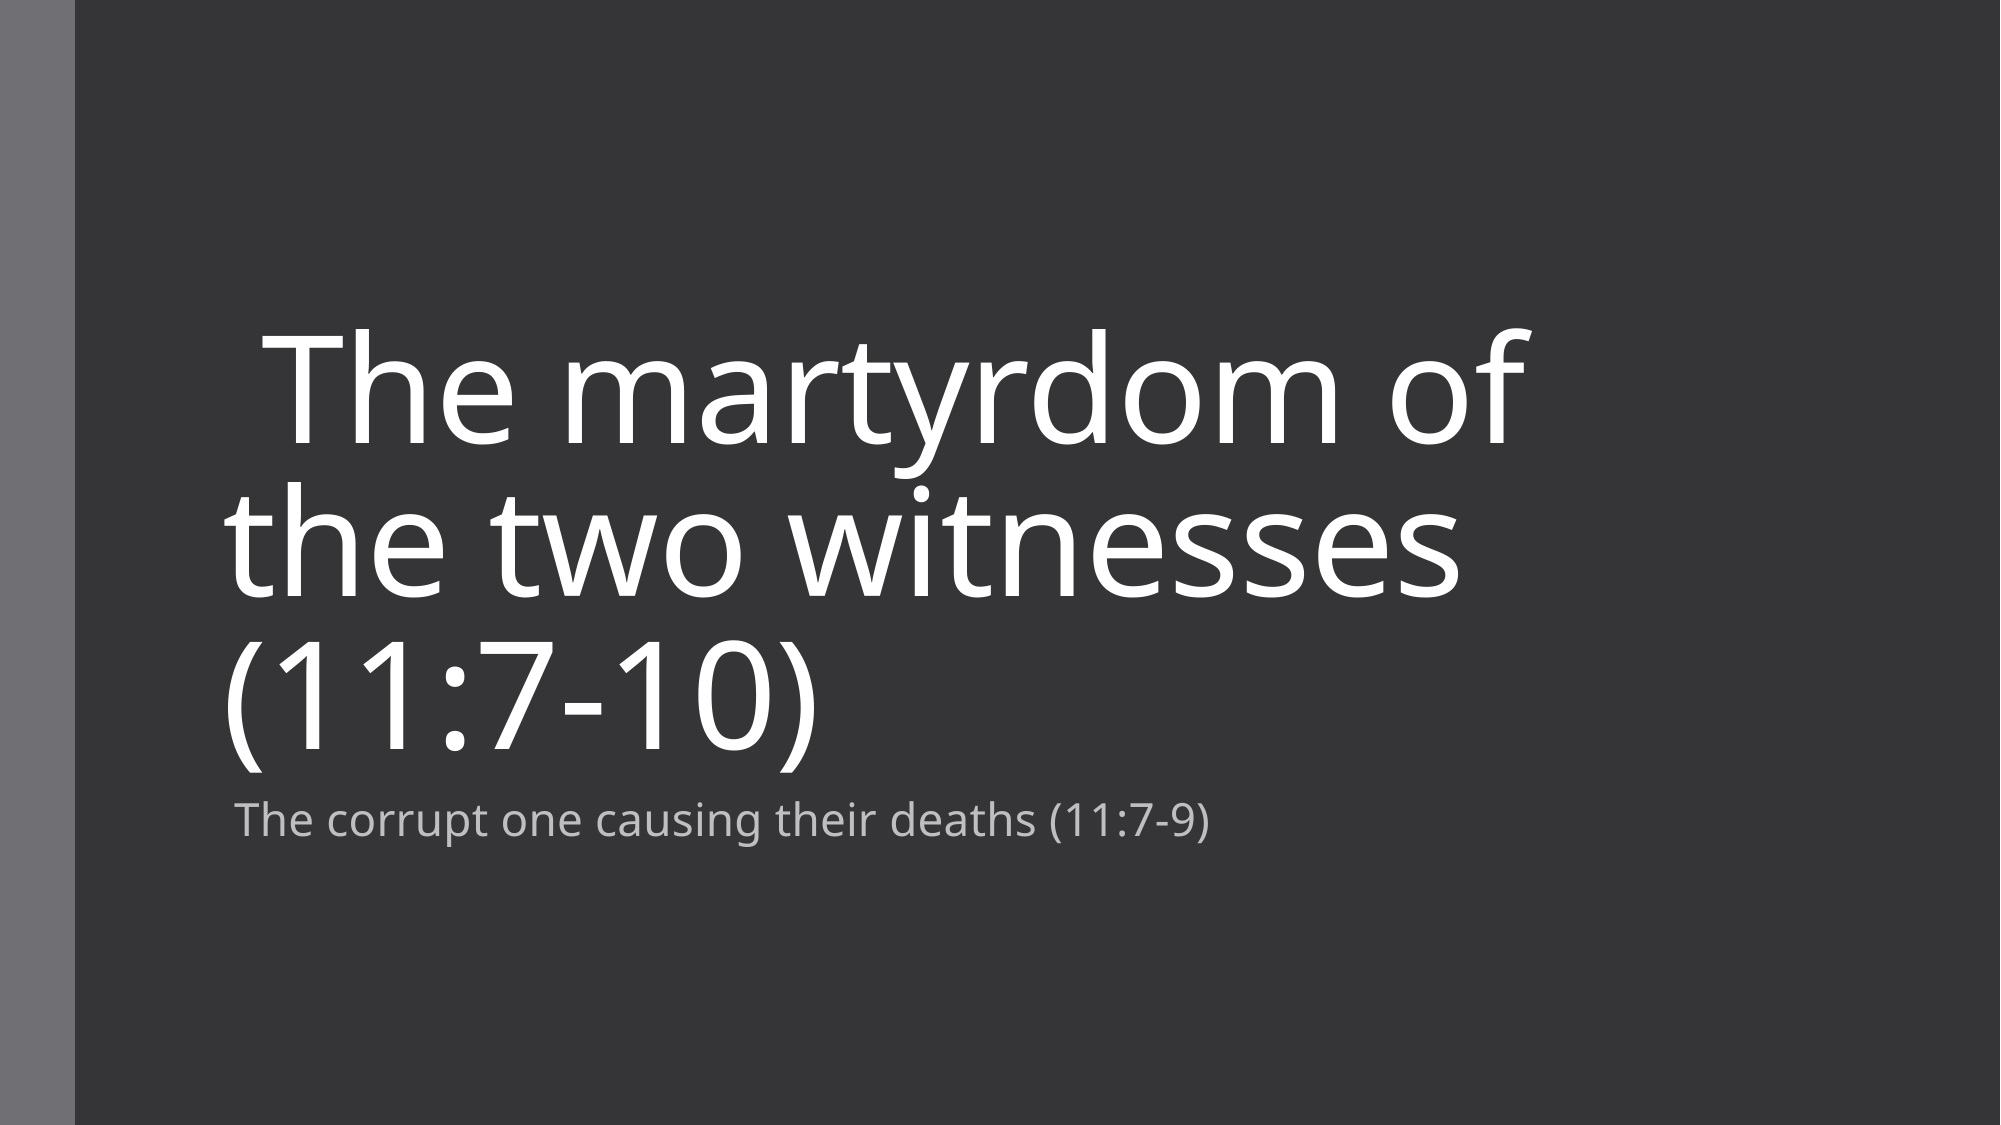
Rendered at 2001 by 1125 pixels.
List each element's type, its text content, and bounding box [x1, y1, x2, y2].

subtitle The corrupt one causing their deaths (11:7-9) [206, 787, 1752, 1066]
title The martyrdom of the two witnesses (11:7-10) [206, 124, 1752, 787]
